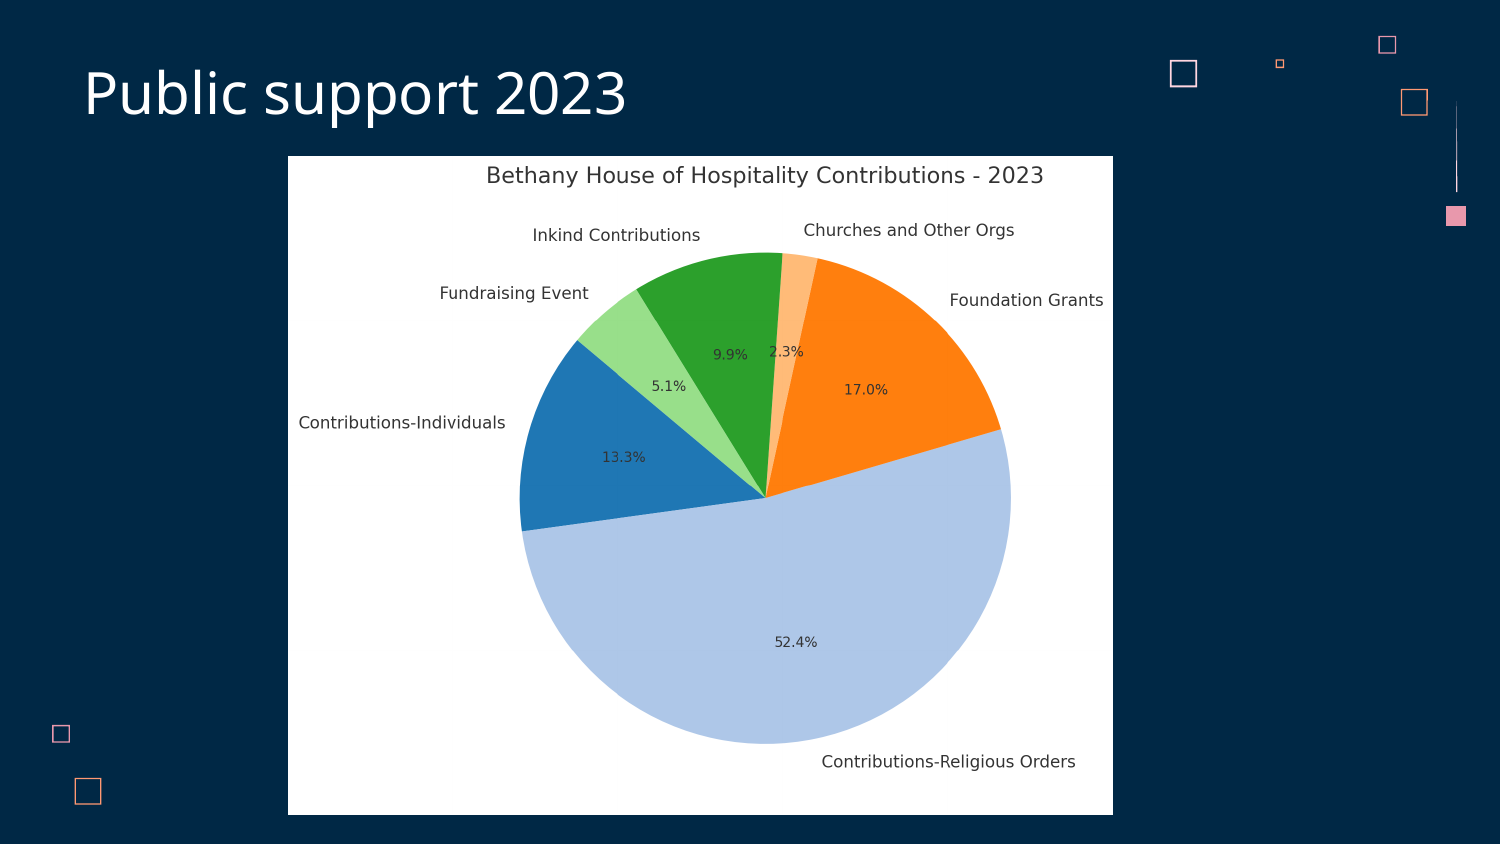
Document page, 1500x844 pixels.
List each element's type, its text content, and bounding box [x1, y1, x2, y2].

title Public support 2023 [68, 41, 1333, 136]
picture [288, 156, 1113, 815]
